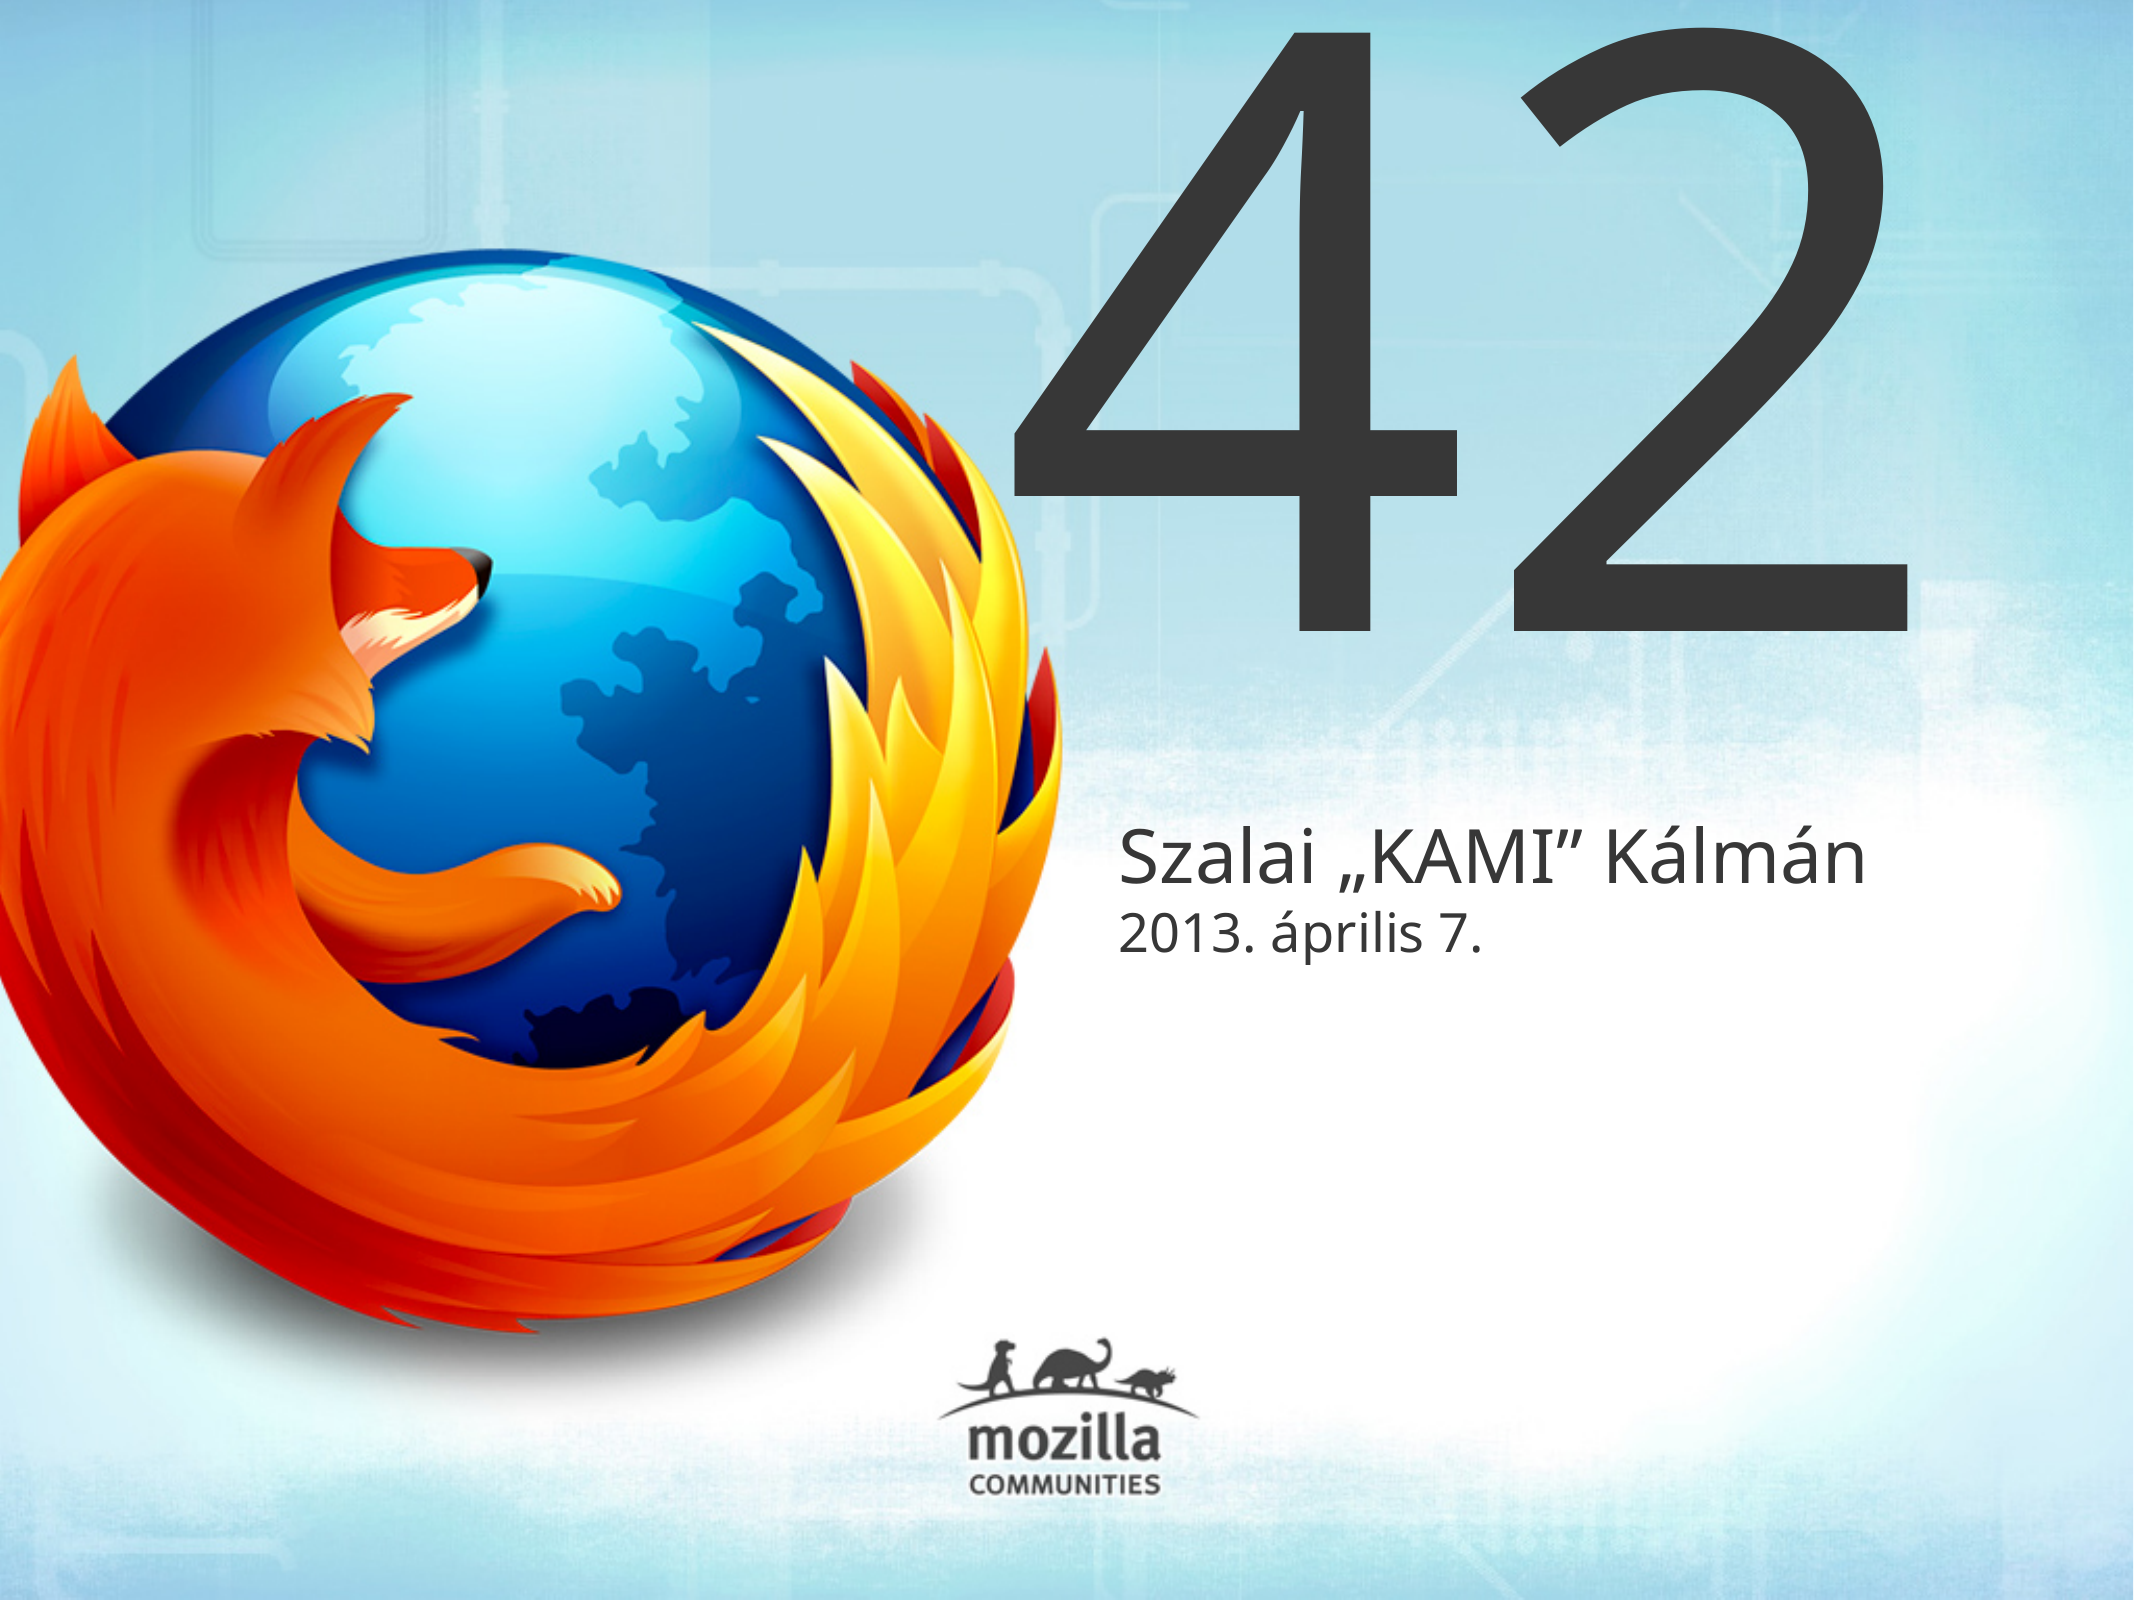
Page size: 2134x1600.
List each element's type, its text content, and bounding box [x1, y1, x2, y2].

title 42 [989, 0, 2069, 800]
picture [0, 0, 2134, 1600]
list Szalai „KAMI” Kálmán 2013. április 7. [1110, 800, 2069, 1342]
